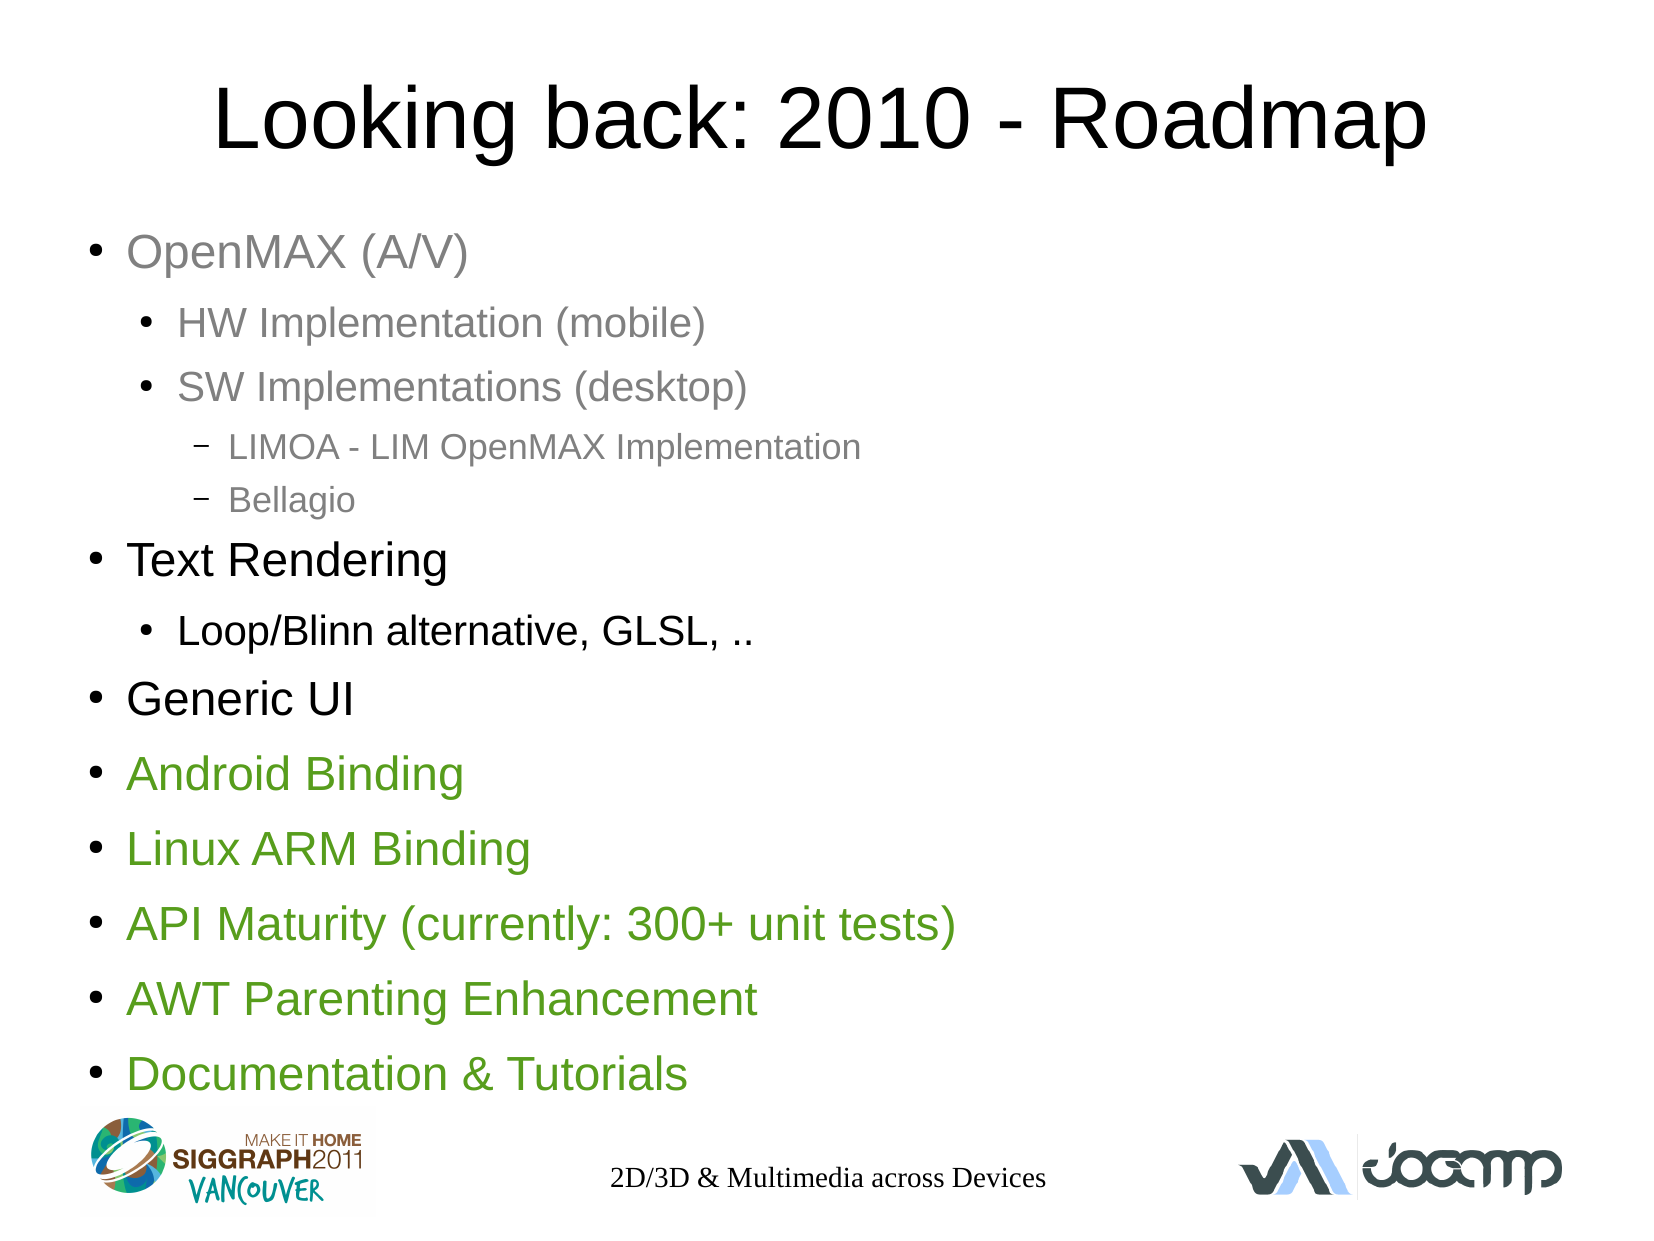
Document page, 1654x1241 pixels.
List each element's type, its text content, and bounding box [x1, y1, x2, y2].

list OpenMAX (A/V) HW Implementation (mobile) SW Implementations (desktop) LIMOA - LIM OpenMAX Implementation Bellagio Text Rendering Loop/Blinn alternative, GLSL, .. Generic UI Android Binding Linux ARM Binding API Maturity (currently: 300+ unit tests) AWT Parenting Enhancement Documentation & Tutorials [75, 225, 1571, 1109]
title Looking back: 2010 - Roadmap [68, 56, 1576, 181]
picture [1237, 1134, 1562, 1200]
picture [80, 1109, 376, 1217]
